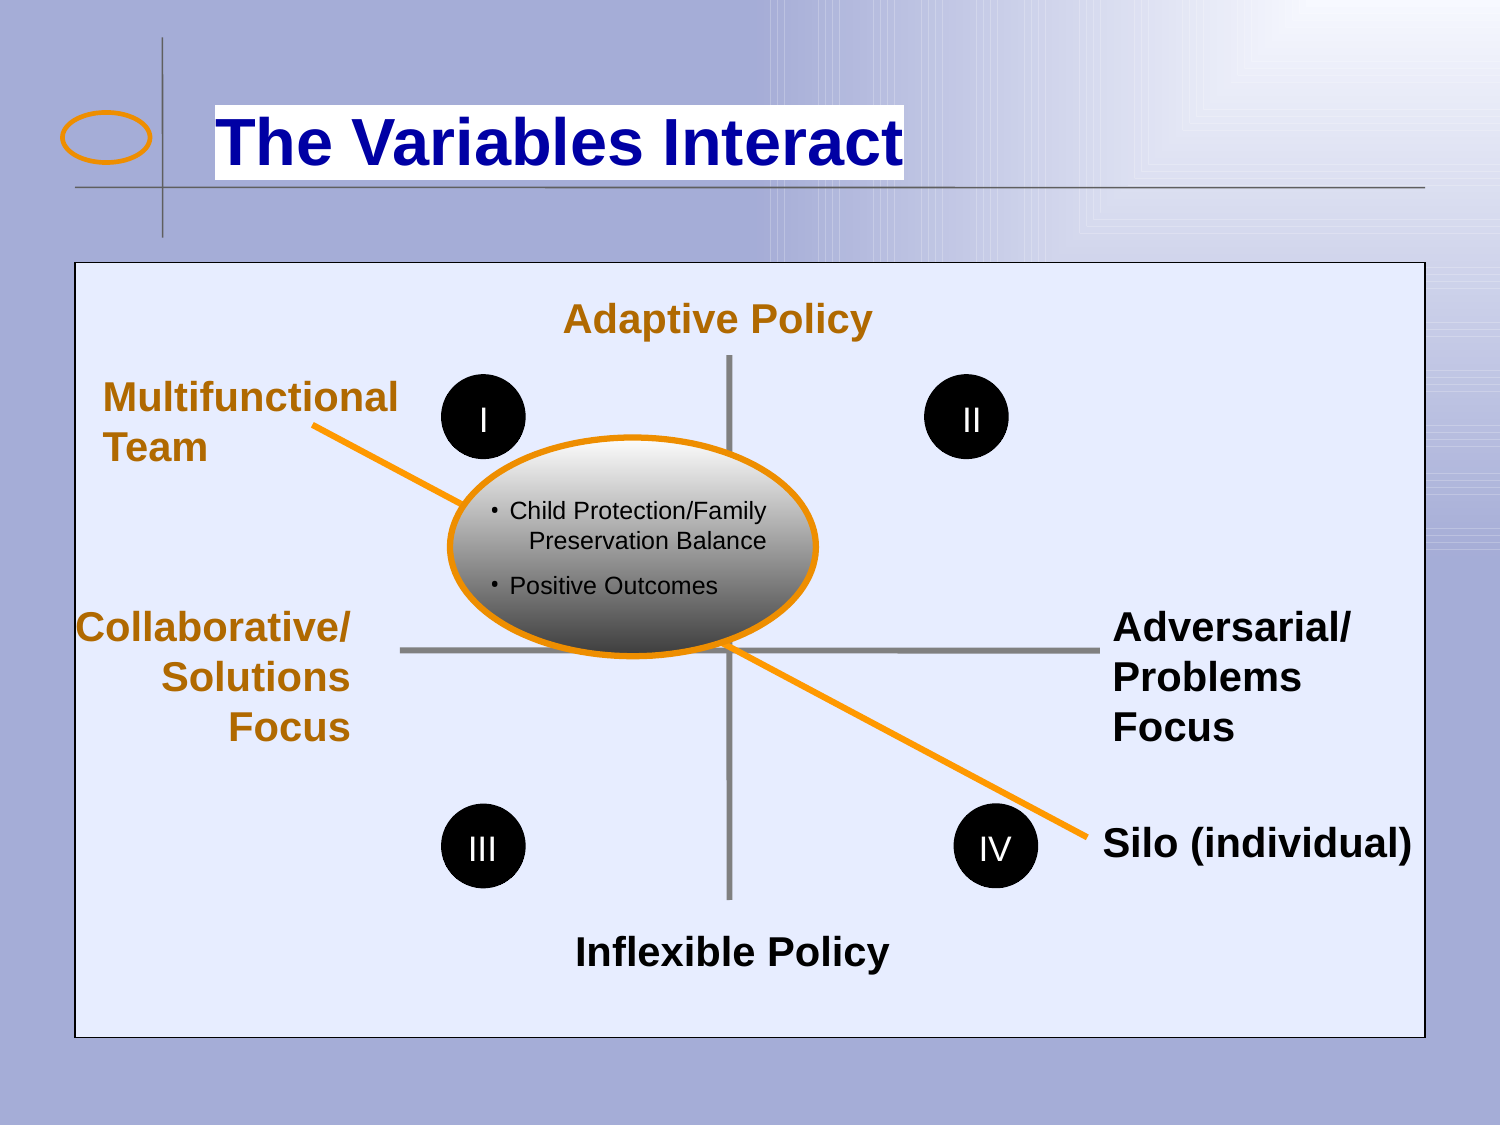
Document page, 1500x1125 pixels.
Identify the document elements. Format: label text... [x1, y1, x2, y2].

text_box II [962, 397, 982, 439]
text_box IV [979, 826, 1012, 868]
text_box Silo (individual) [1087, 808, 1428, 874]
title The Variables Interact [200, 45, 1426, 233]
text_box Child Protection/Family Preservation Balance Positive Outcomes [475, 487, 795, 608]
text_box Collaborative/ Solutions Focus [75, 600, 388, 750]
text_box Multifunctional Team [87, 362, 438, 478]
text_box I [479, 397, 489, 439]
text_box Adaptive Policy [562, 292, 962, 342]
text_box [75, 262, 1425, 1037]
text_box Adversarial/ Problems Focus [1112, 600, 1425, 750]
text_box Inflexible Policy [575, 925, 963, 975]
text_box III [468, 826, 497, 869]
